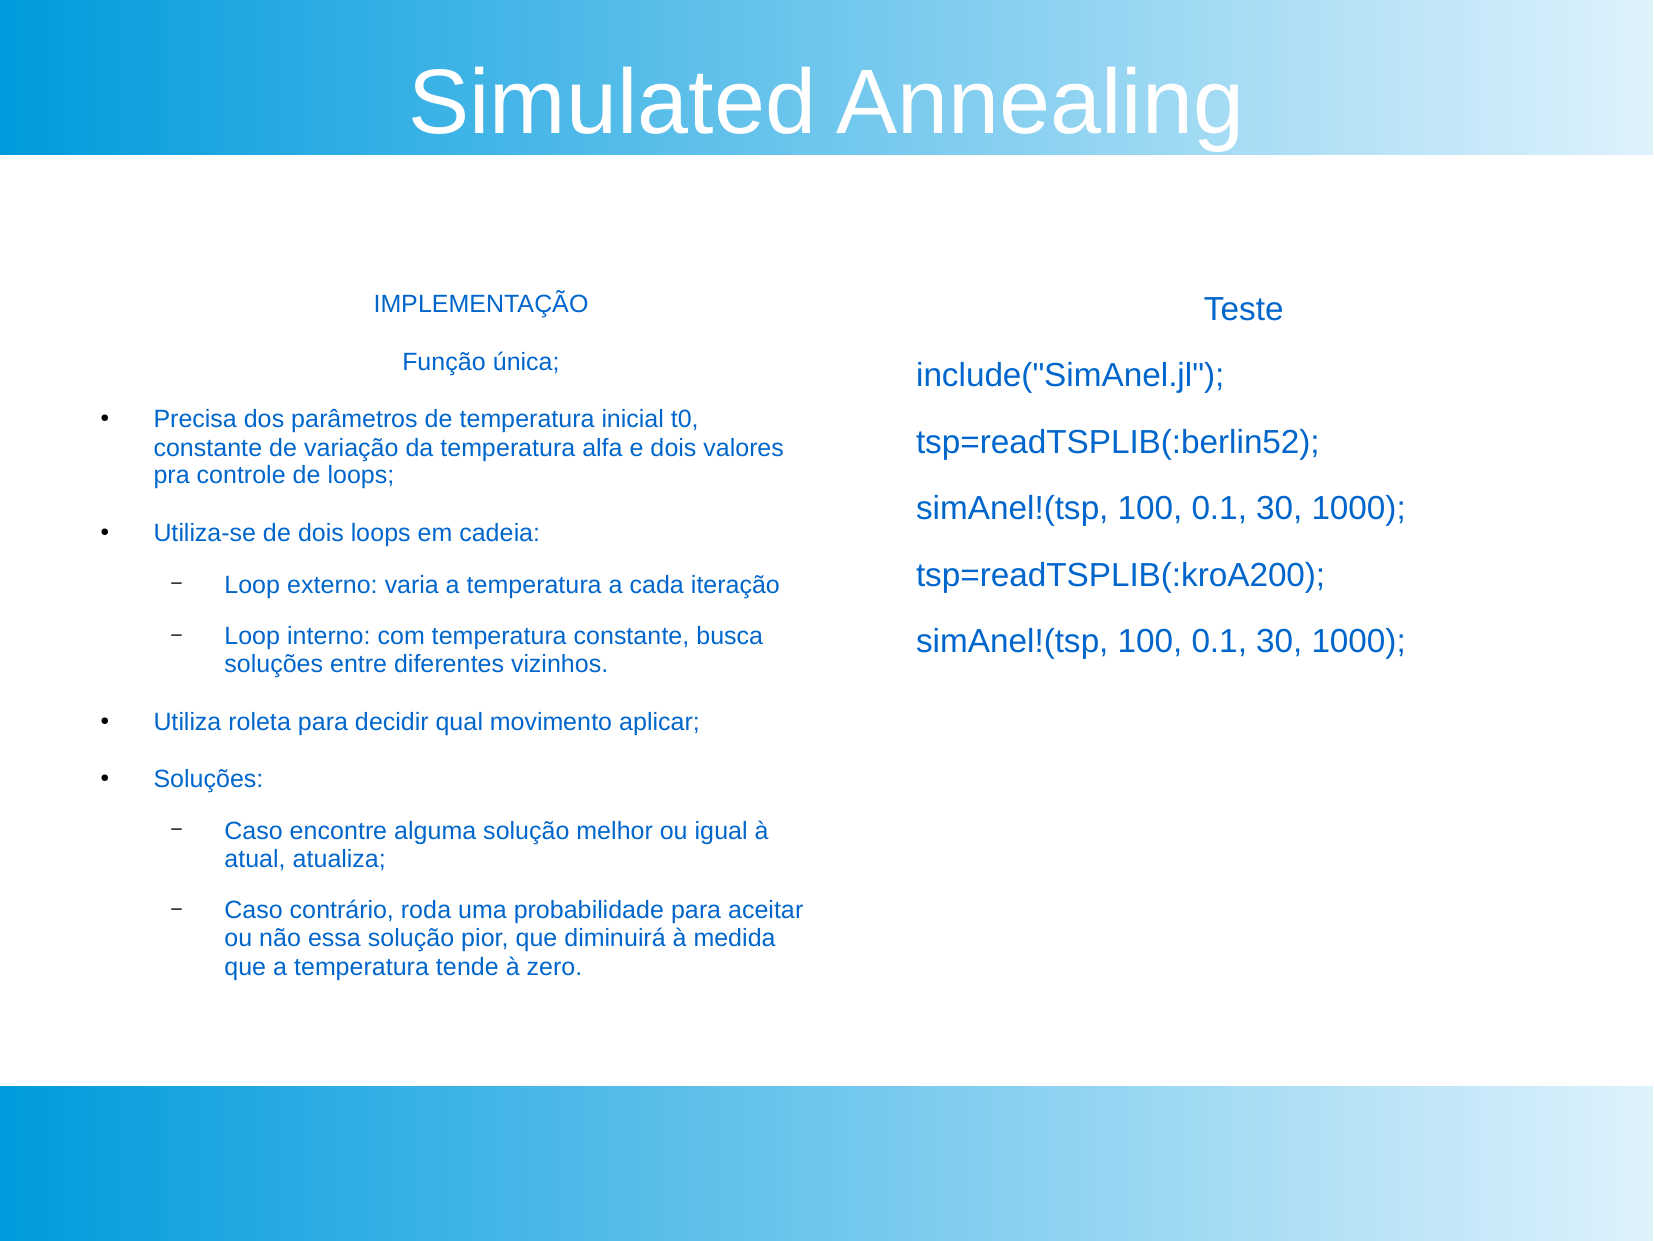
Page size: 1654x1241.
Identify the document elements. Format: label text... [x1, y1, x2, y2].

list Teste include("SimAnel.jl"); tsp=readTSPLIB(:berlin52); simAnel!(tsp, 100, 0.1, 30, 1000); tsp=readTSPLIB(:kroA200); simAnel!(tsp, 100, 0.1, 30, 1000); [845, 290, 1572, 1010]
list IMPLEMENTAÇÃO Função única; Precisa dos parâmetros de temperatura inicial t0, constante de variação da temperatura alfa e dois valores pra controle de loops; Utiliza-se de dois loops em cadeia: Loop externo: varia a temperatura a cada iteração Loop interno: com temperatura constante, busca soluções entre diferentes vizinhos. Utiliza roleta para decidir qual movimento aplicar; Soluções: Caso encontre alguma solução melhor ou igual à atual, atualiza; Caso contrário, roda uma probabilidade para aceitar ou não essa solução pior, que diminuirá à medida que a temperatura tende à zero. [82, 290, 809, 1010]
title Simulated Annealing [82, 49, 1571, 155]
